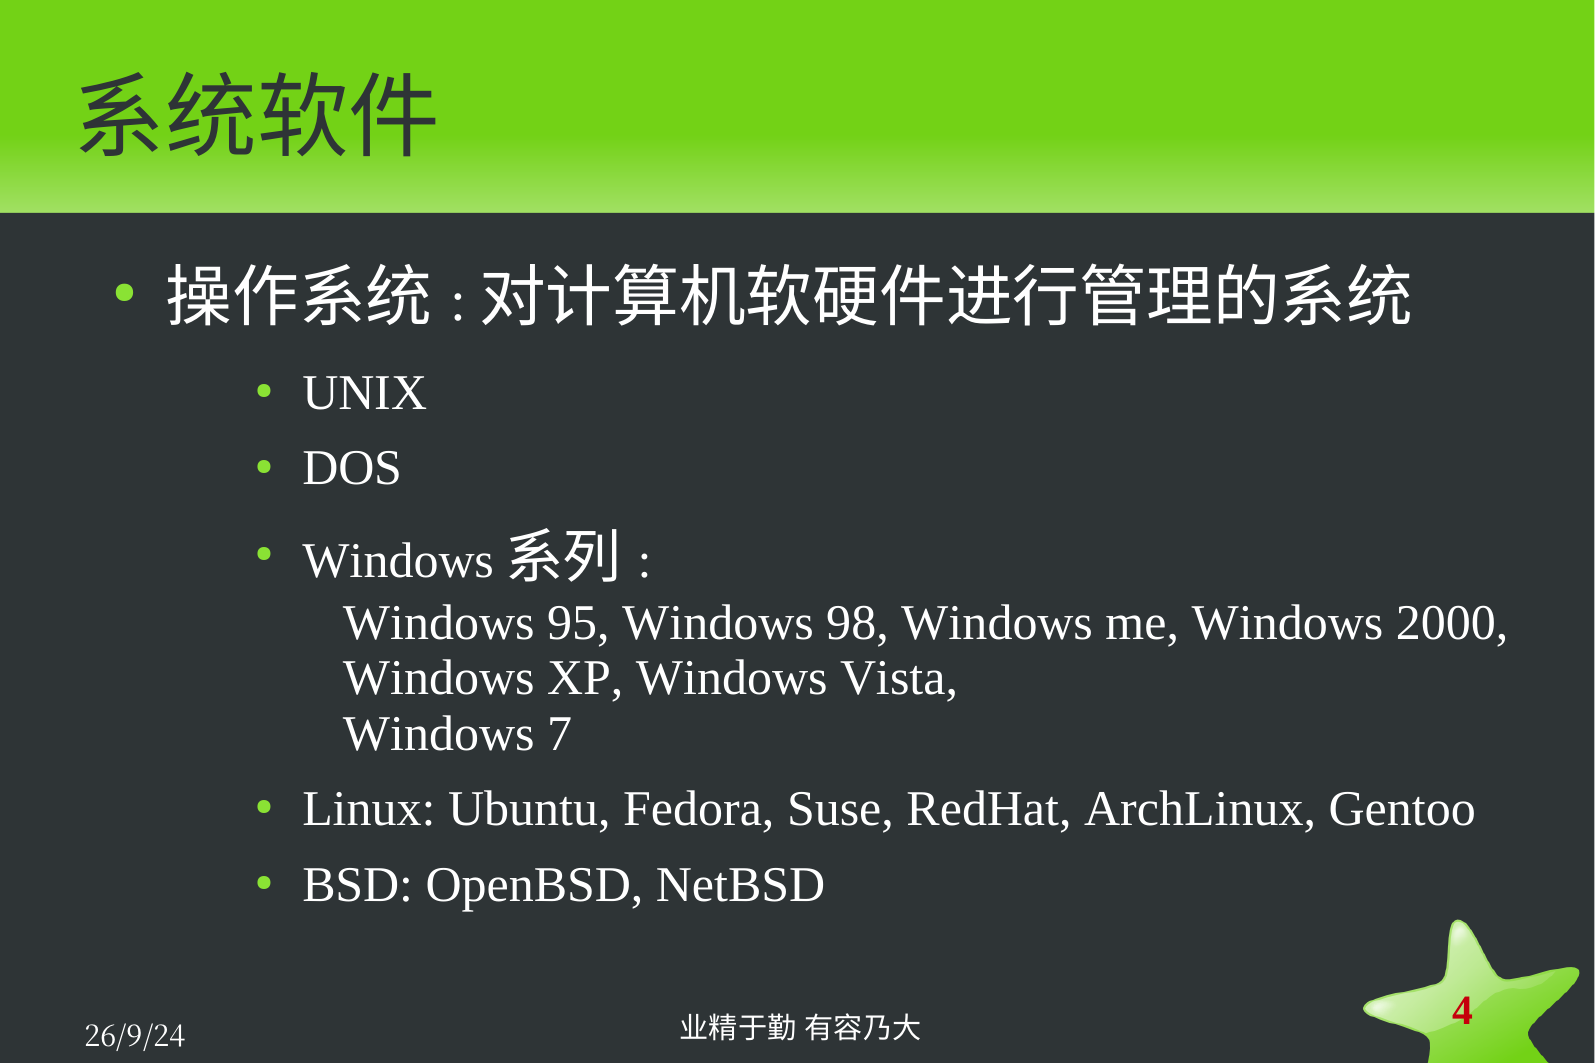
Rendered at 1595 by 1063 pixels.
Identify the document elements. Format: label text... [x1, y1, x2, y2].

title 系统软件 [74, 25, 1510, 203]
picture [0, 0, 1595, 1063]
list 操作系统:对计算机软硬件进行管理的系统 UNIX DOS Windows系列: Windows 95, Windows 98, Windows me, Windows 2000, Windows XP, Windows Vista, Windows 7 Linux: Ubuntu, Fedora, Suse, RedHat, ArchLinux, Gentoo BSD: OpenBSD, NetBSD [79, 248, 1515, 951]
